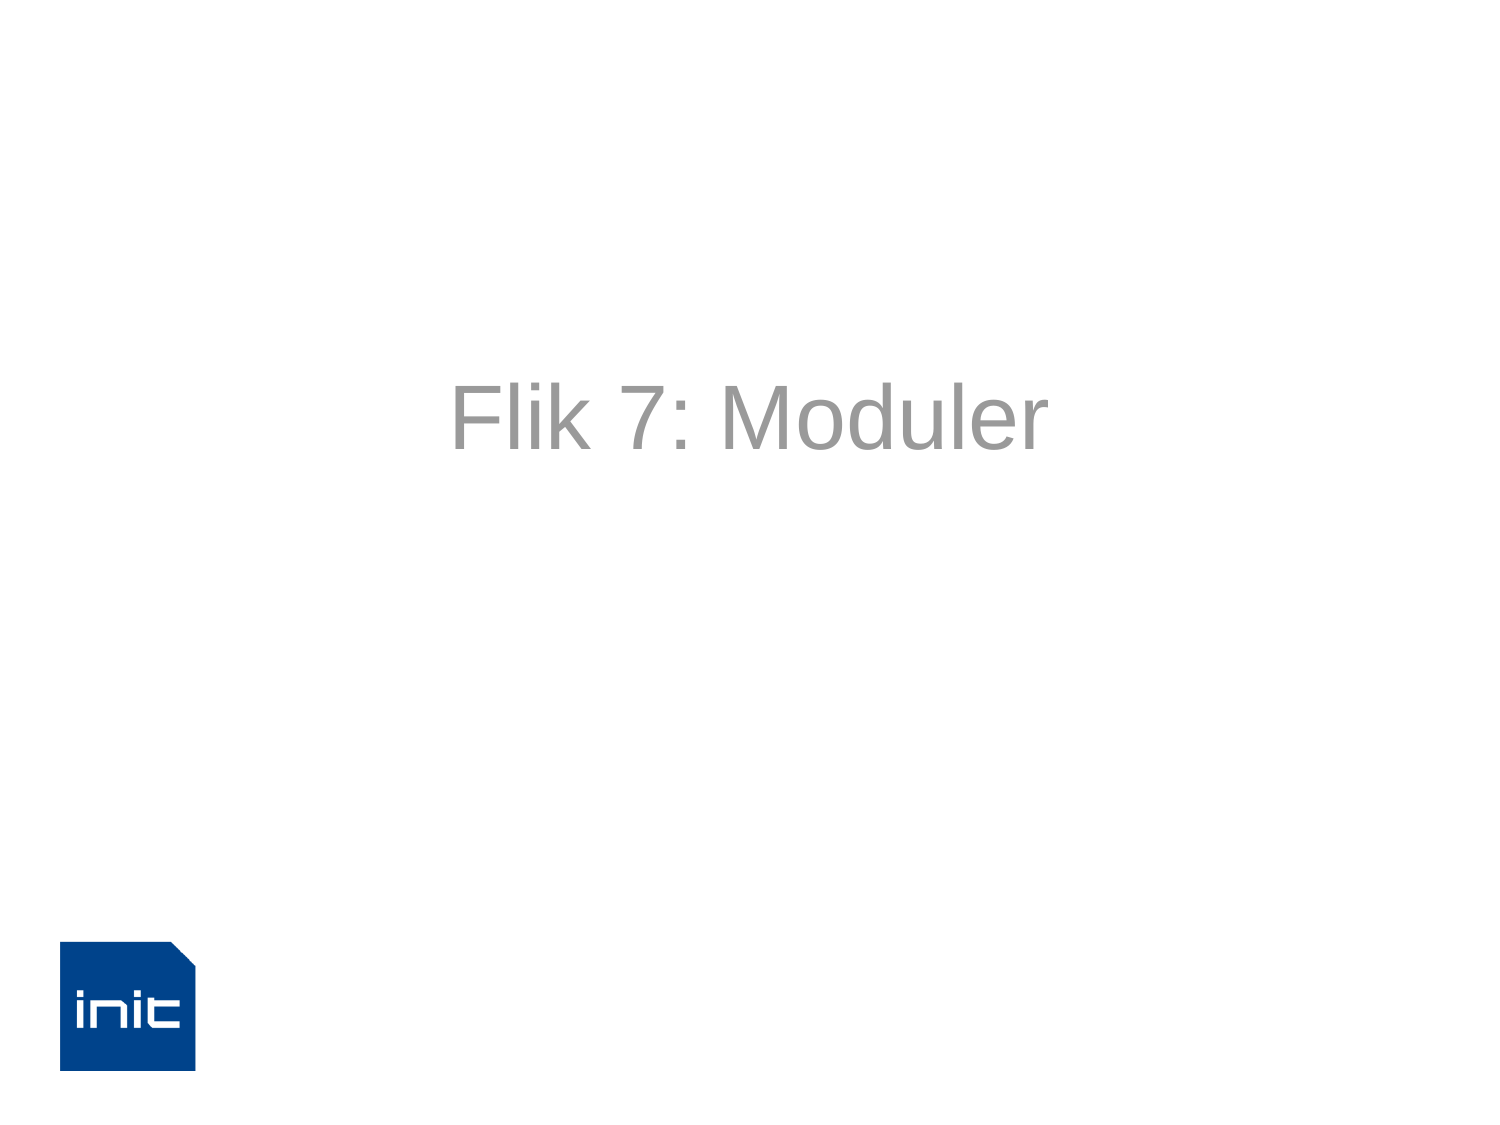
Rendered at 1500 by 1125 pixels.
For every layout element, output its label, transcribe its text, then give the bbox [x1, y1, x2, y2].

picture [60, 941, 196, 1071]
text_box Flik 7: Moduler [150, 187, 1351, 476]
